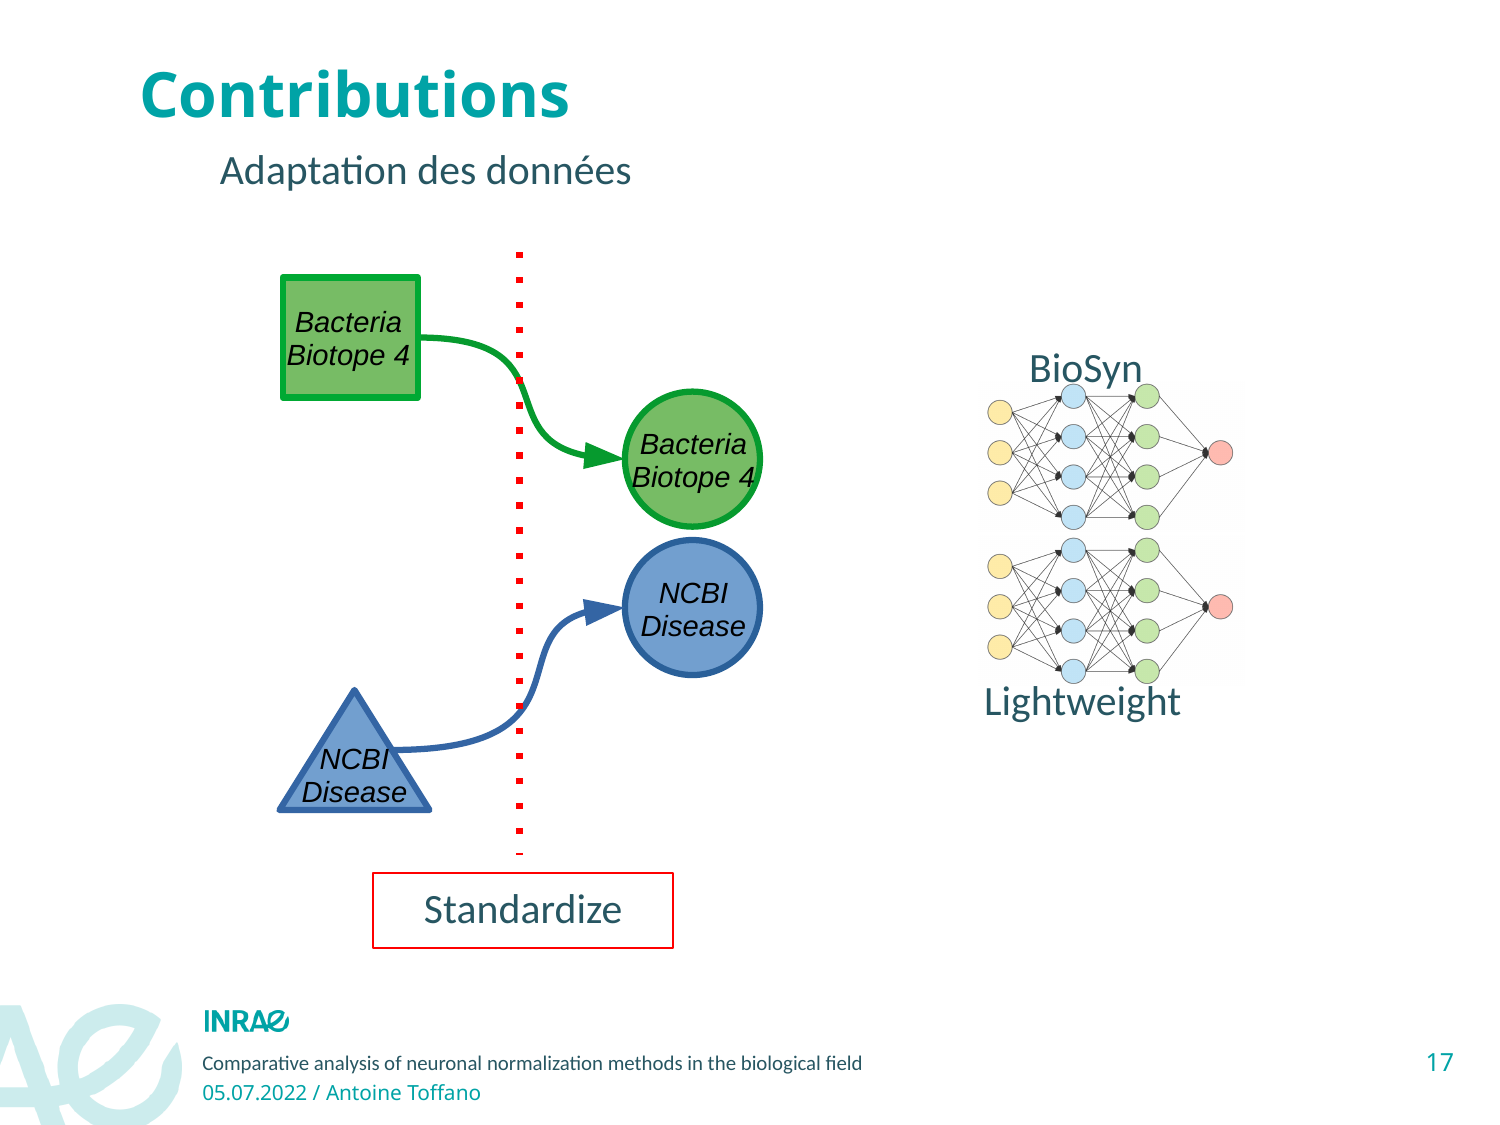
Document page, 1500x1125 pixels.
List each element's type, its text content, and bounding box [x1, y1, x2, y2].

text_box Standardize [373, 873, 674, 949]
text_box BioSyn [1127, 365, 1137, 382]
text_box [640, 651, 745, 676]
text_box Lightweight [969, 666, 1280, 779]
text_box NCBI Disease [603, 570, 784, 651]
text_box Bacteria Biotope 4 [603, 420, 784, 501]
picture [0, 996, 328, 1125]
text_box NCBI Disease [264, 735, 445, 816]
text_box BioSyn [1066, 365, 1078, 379]
text_box [639, 501, 746, 527]
text_box [637, 391, 748, 420]
picture [978, 381, 1245, 532]
text_box Bacteria Biotope 4 [258, 298, 439, 379]
text_box Contributions [139, 24, 1396, 170]
text_box [636, 539, 749, 570]
picture [978, 535, 1245, 686]
text_box [326, 690, 383, 735]
text_box [282, 379, 418, 398]
text_box [282, 277, 418, 298]
text_box BioSyn [1014, 333, 1190, 382]
text_box Adaptation des données [205, 140, 1396, 253]
